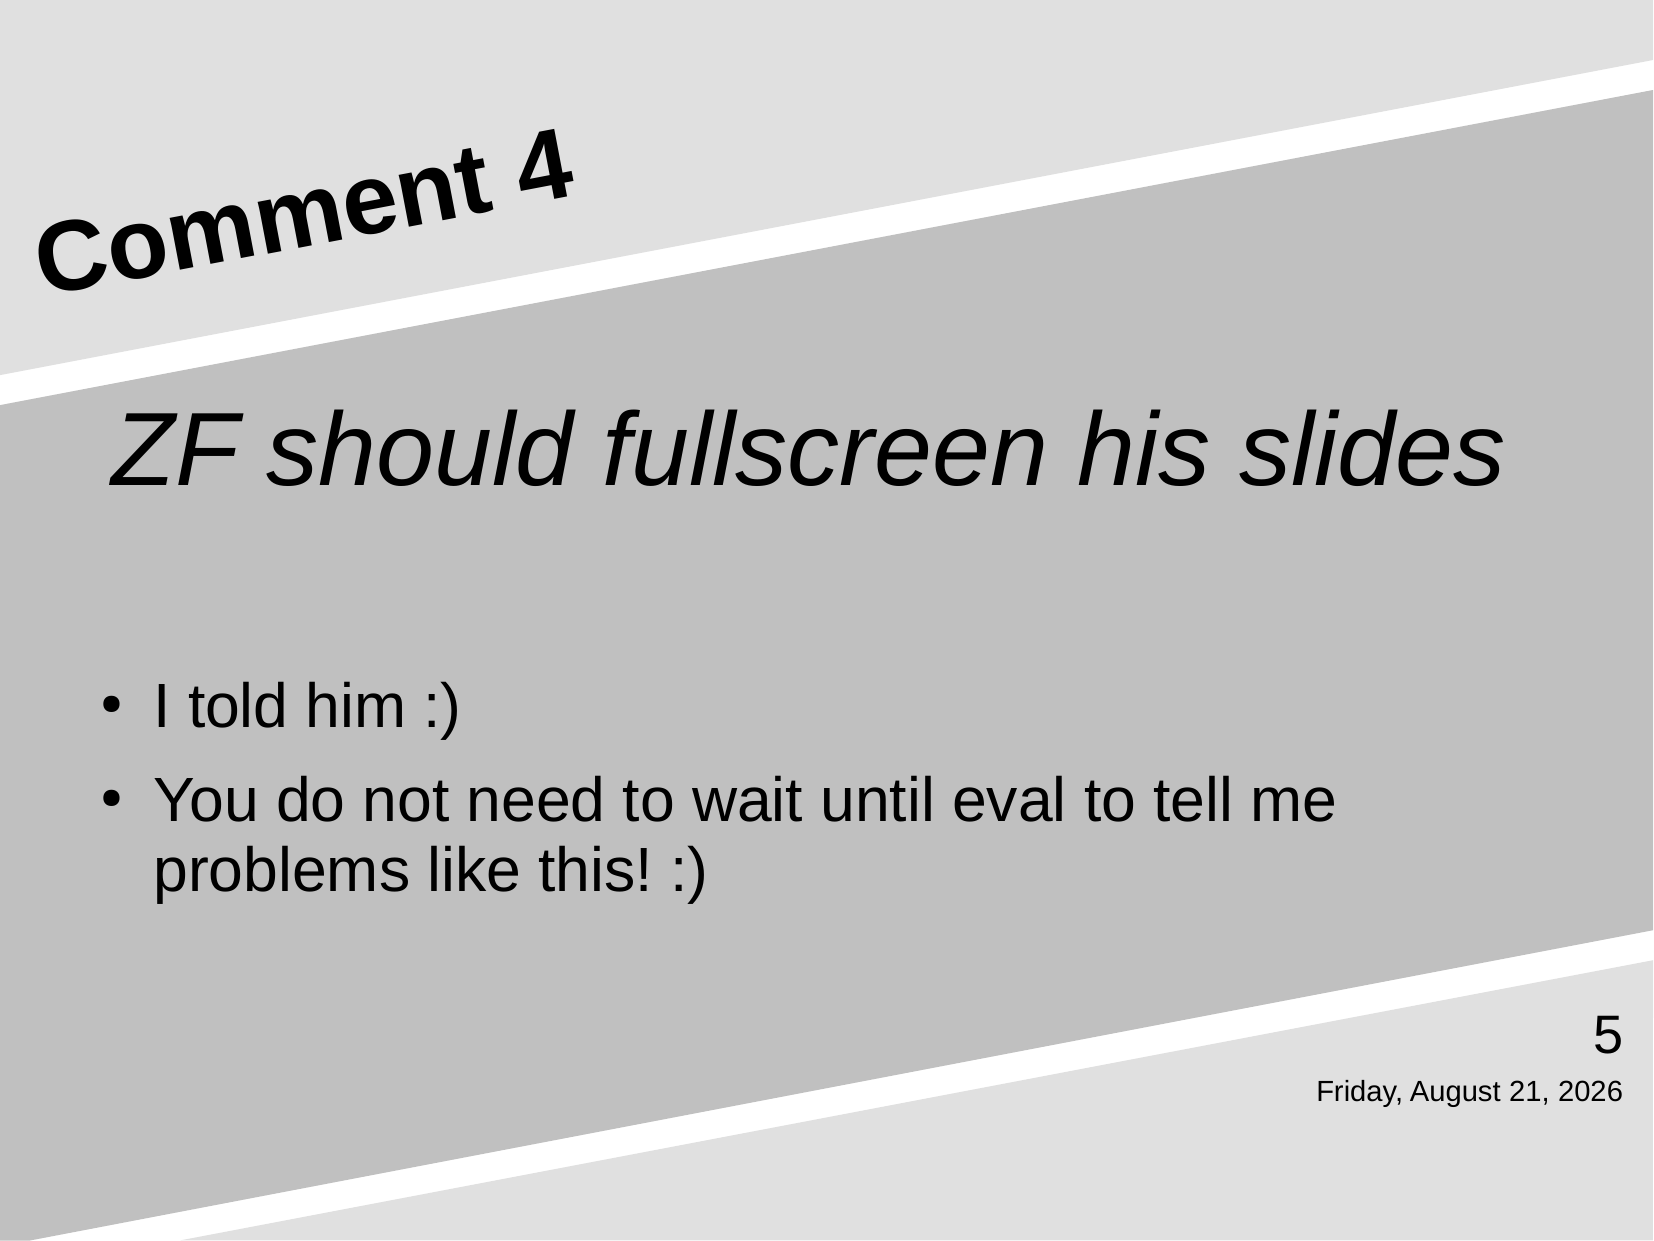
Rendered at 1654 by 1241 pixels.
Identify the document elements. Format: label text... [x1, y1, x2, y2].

list ZF should fullscreen his slides I told him :) You do not need to wait until eval to tell me problems like this! :) [82, 390, 1538, 1036]
title Comment 4 [17, 0, 1518, 365]
